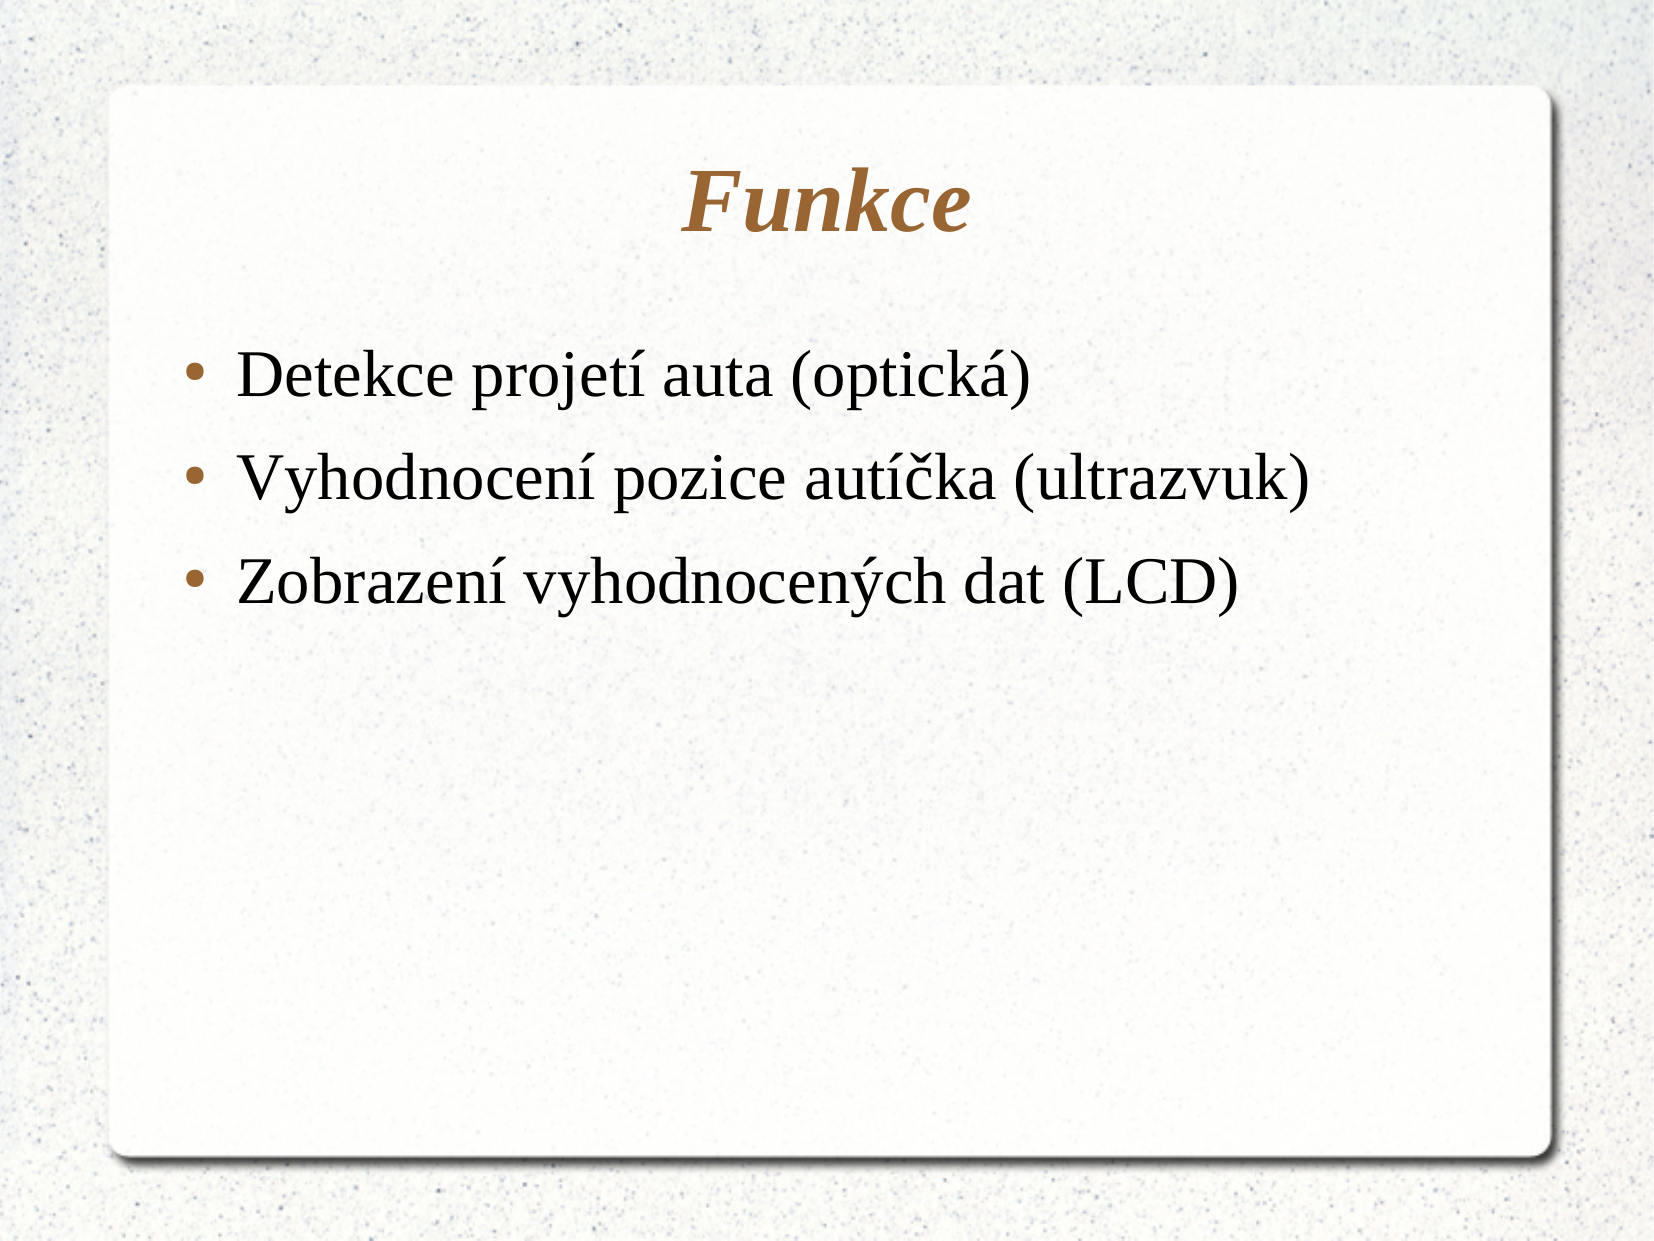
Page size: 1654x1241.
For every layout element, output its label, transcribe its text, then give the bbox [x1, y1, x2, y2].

picture [0, 0, 1654, 1241]
list Detekce projetí auta (optická) Vyhodnocení pozice autíčka (ultrazvuk) Zobrazení vyhodnocených dat (LCD) [147, 336, 1506, 1056]
title Funkce [118, 96, 1536, 304]
